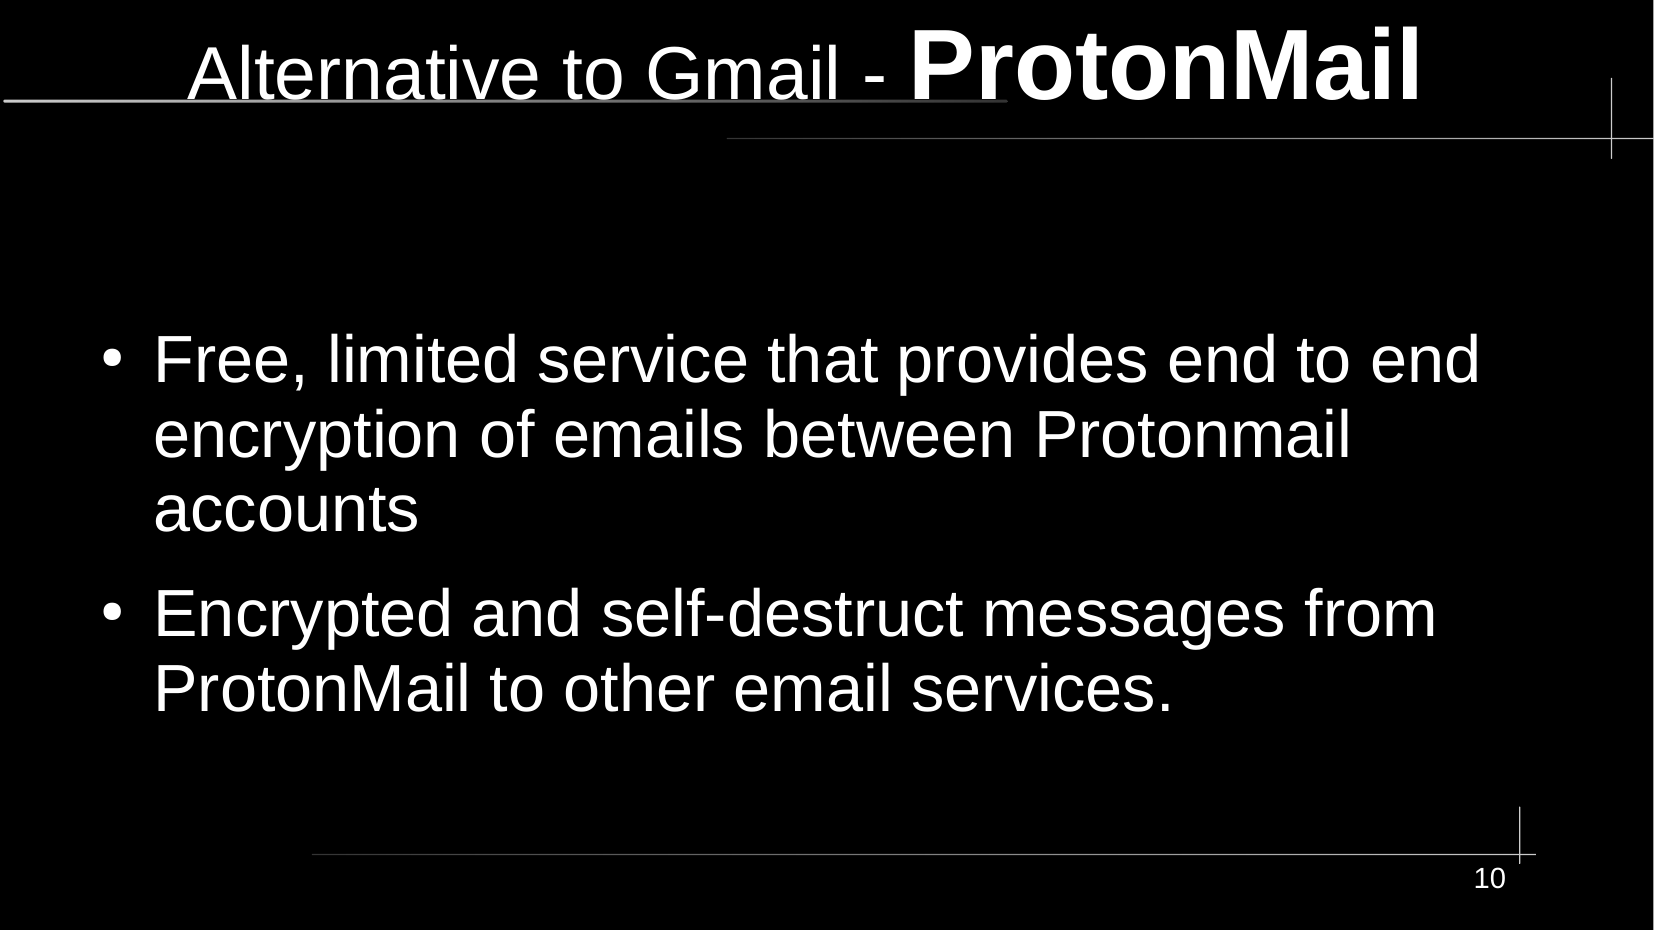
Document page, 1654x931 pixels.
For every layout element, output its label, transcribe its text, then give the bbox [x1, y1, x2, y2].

title Alternative to Gmail - ProtonMail [23, 9, 1589, 121]
list Free, limited service that provides end to end encryption of emails between Protonmail accounts Encrypted and self-destruct messages from ProtonMail to other email services. [82, 217, 1571, 758]
